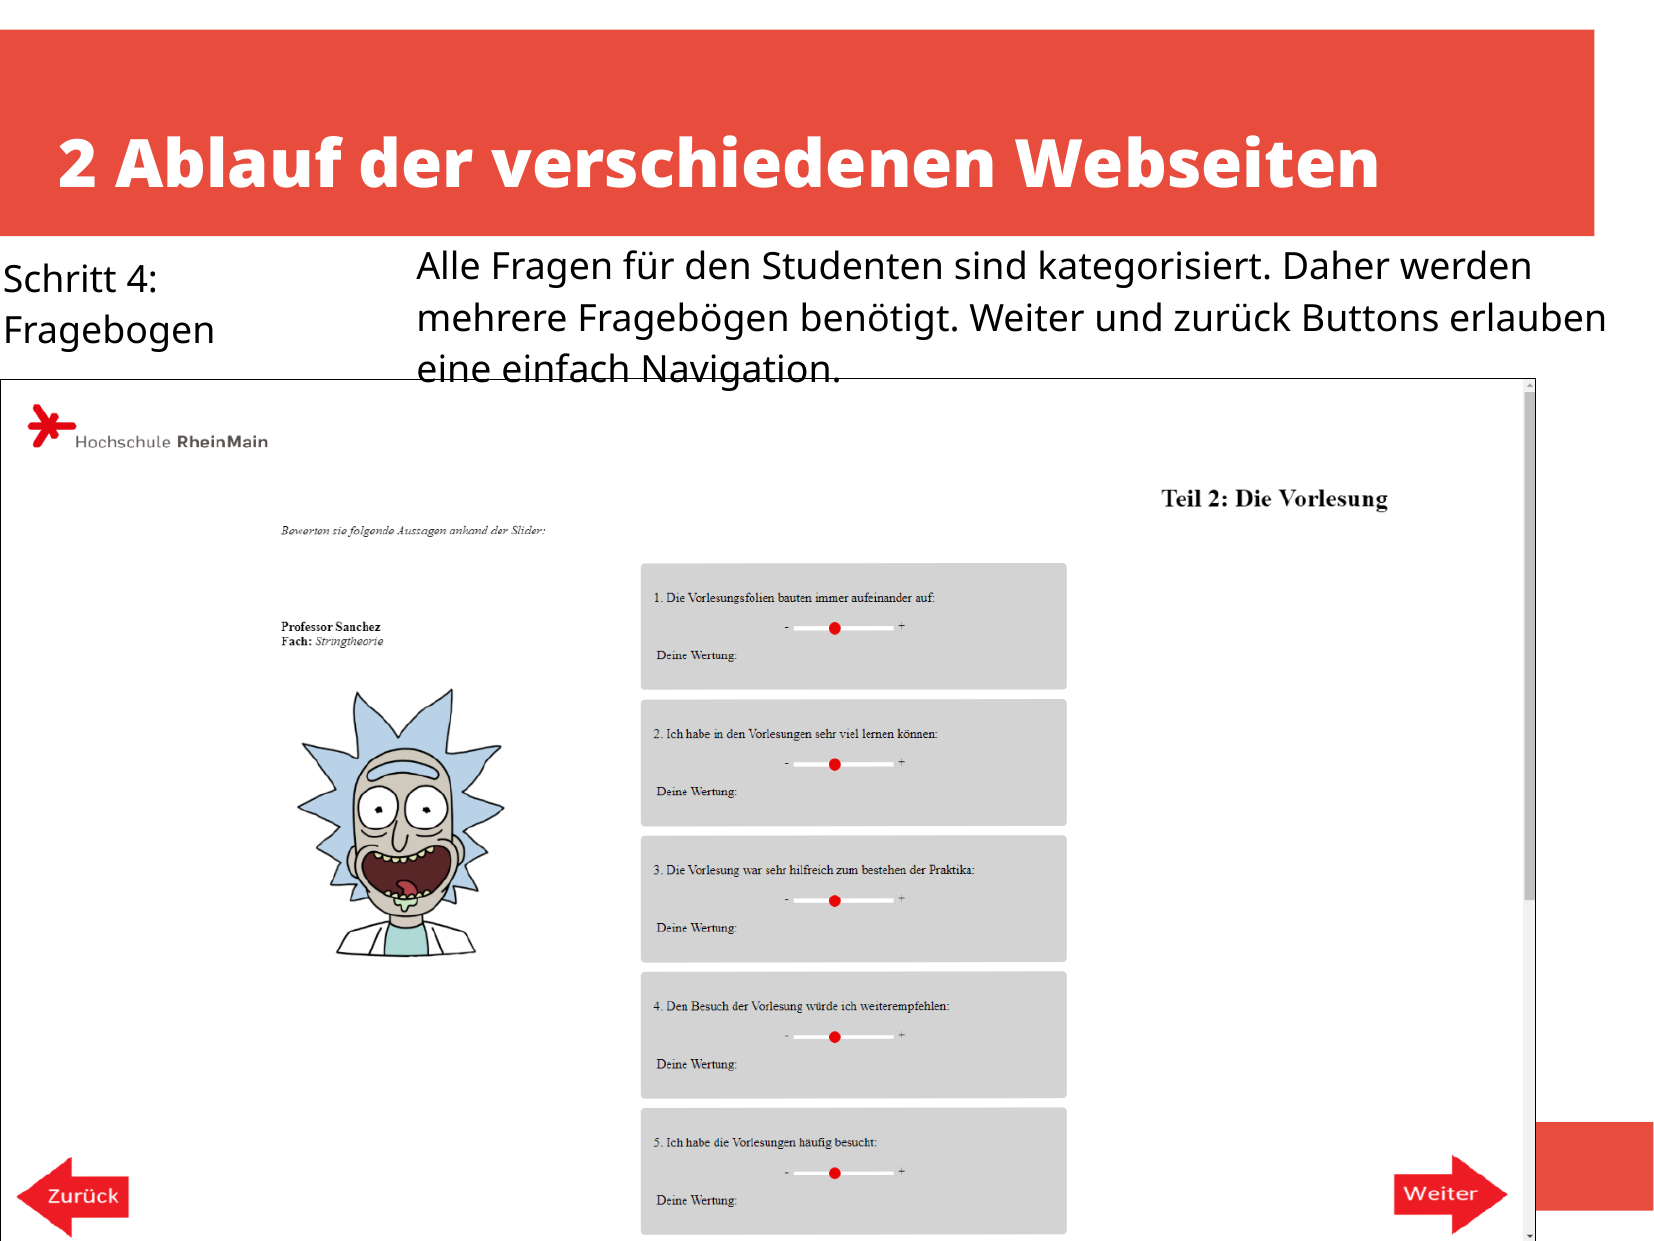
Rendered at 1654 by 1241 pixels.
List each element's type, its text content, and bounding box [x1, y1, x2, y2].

text_box Alle Fragen für den Studenten sind kategorisiert. Daher werden mehrere Fragebögen benötigt. Weiter und zurück Buttons erlauben eine einfach Navigation. [401, 232, 1642, 674]
text_box Schritt 4: Fragebogen [0, 244, 390, 355]
title 2 Ablauf der verschiedenen Webseiten [59, 59, 1595, 207]
picture [0, 379, 1536, 1241]
